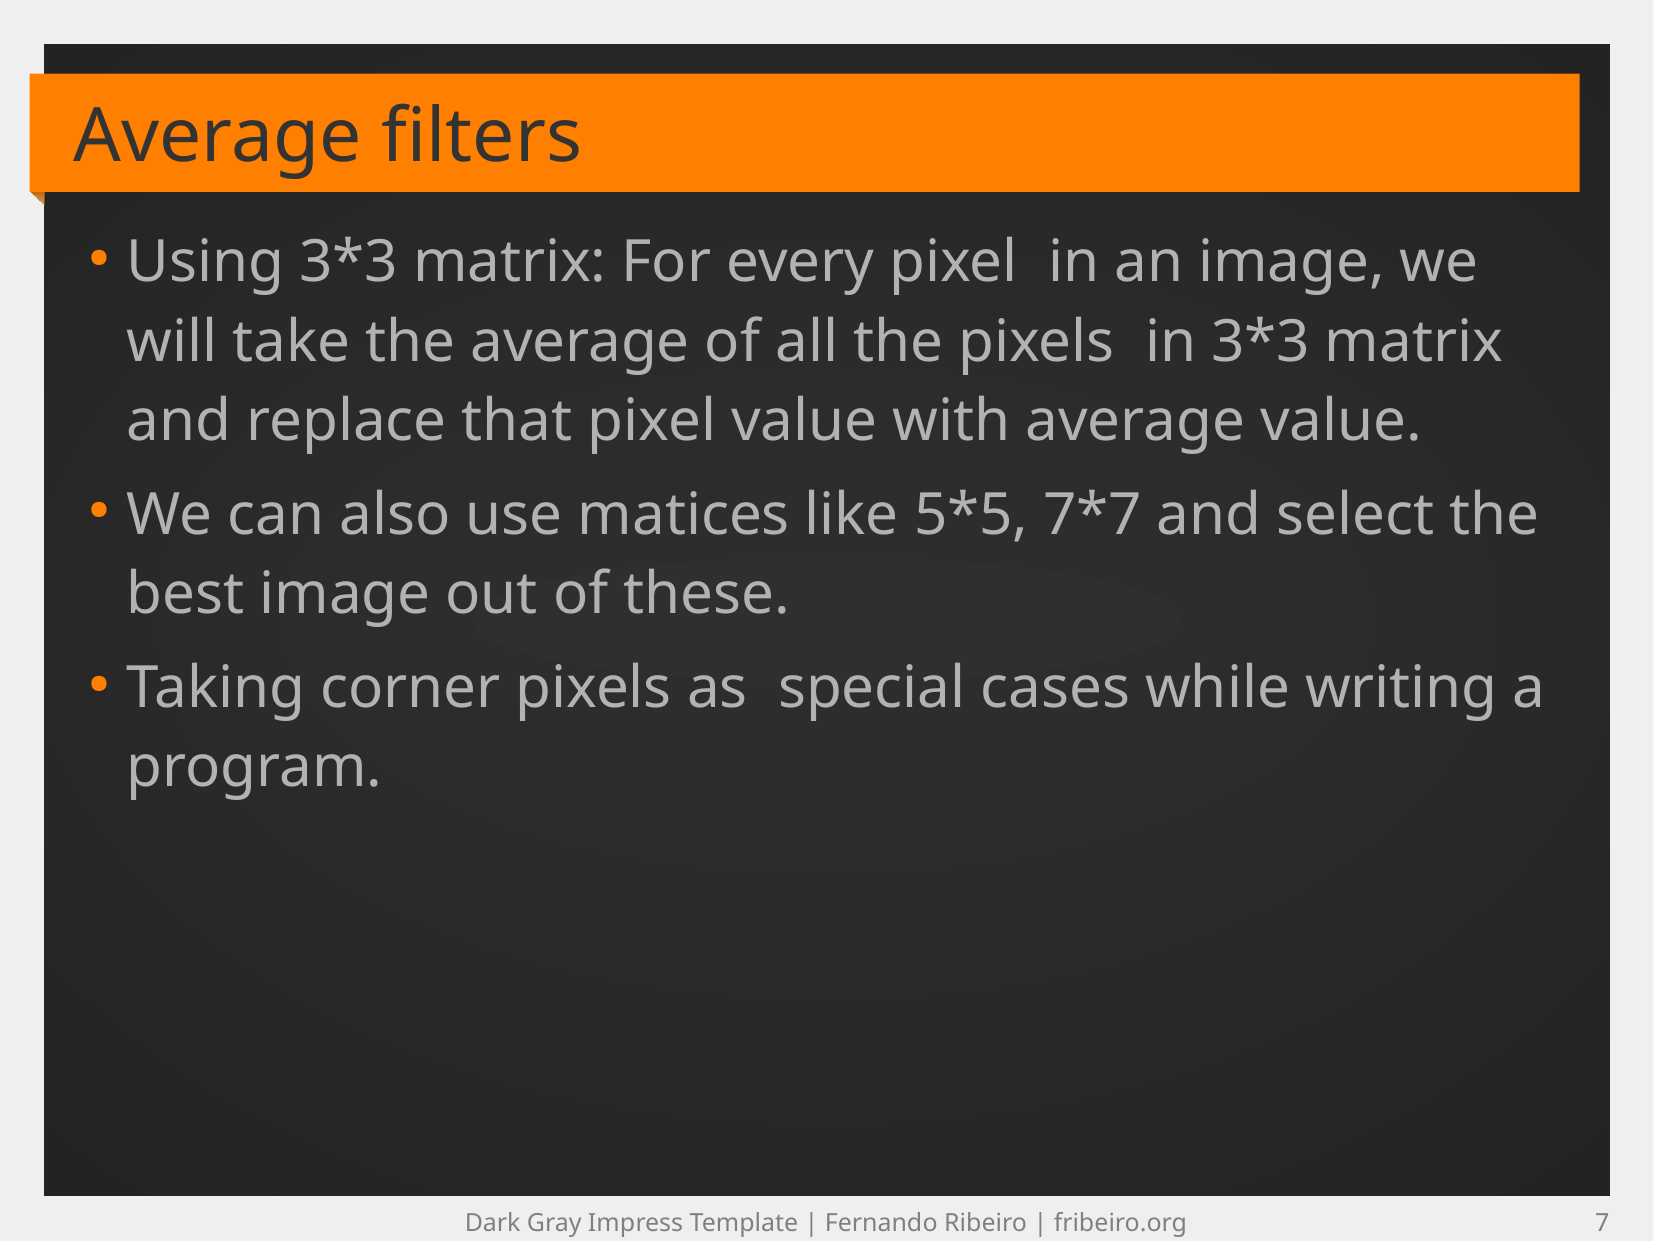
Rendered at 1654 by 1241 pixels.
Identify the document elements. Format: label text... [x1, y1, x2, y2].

list Using 3*3 matrix: For every pixel in an image, we will take the average of all the pixels in 3*3 matrix and replace that pixel value with average value. We can also use matices like 5*5, 7*7 and select the best image out of these. Taking corner pixels as special cases while writing a program. [59, 219, 1565, 1150]
title Average filters [73, 73, 1565, 192]
